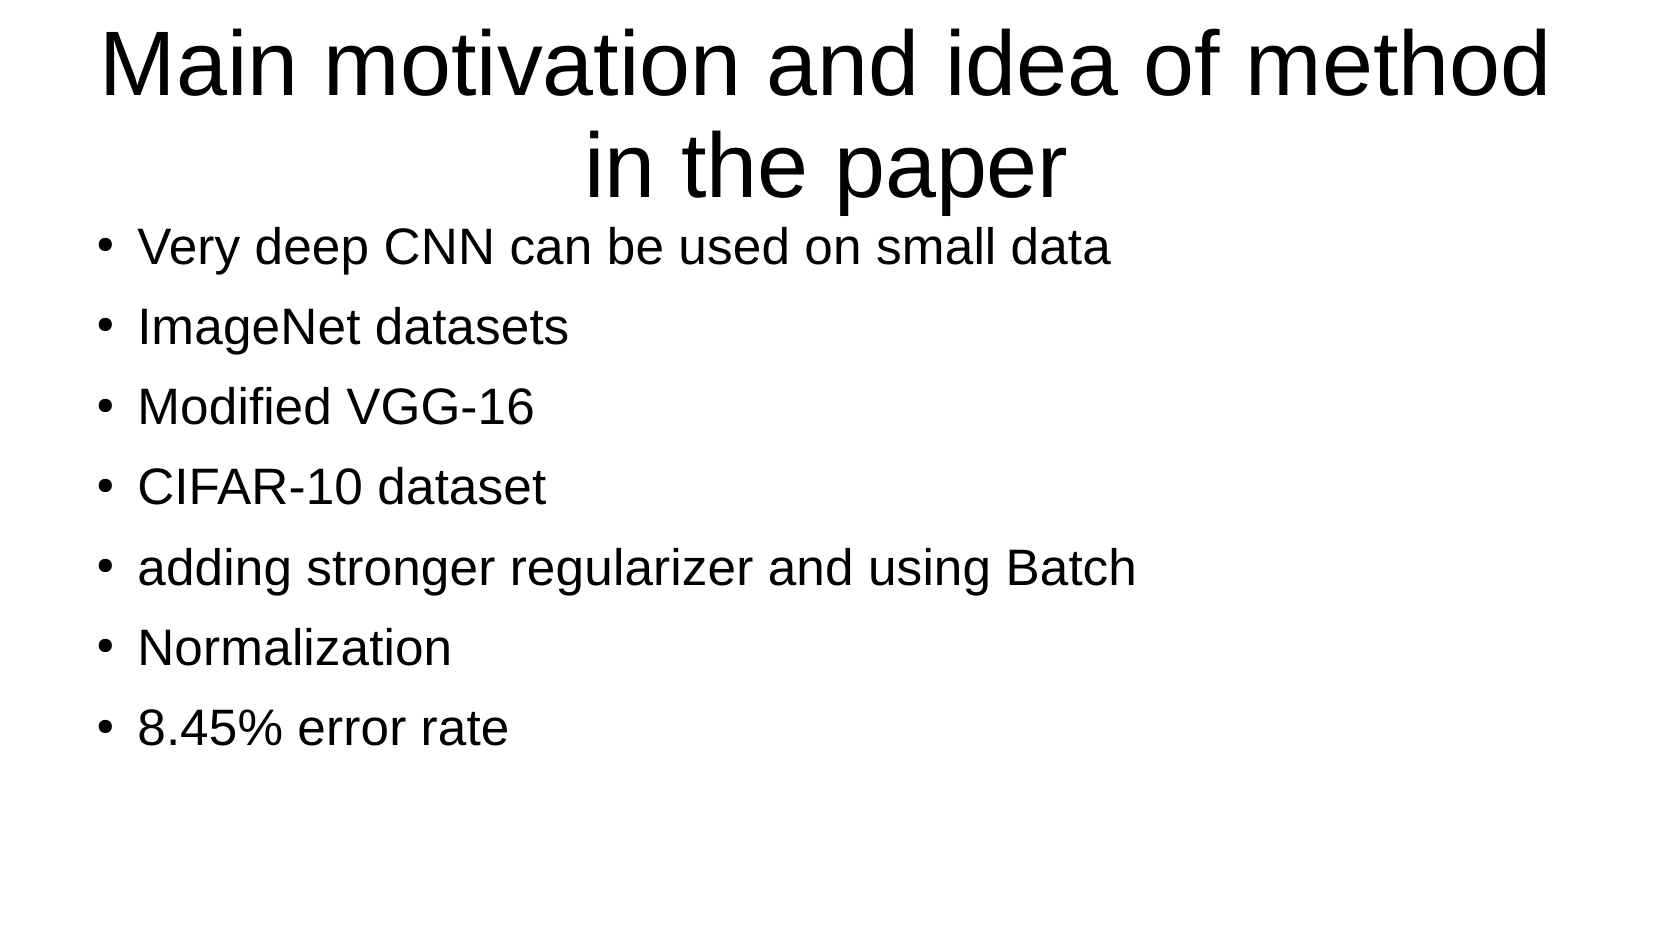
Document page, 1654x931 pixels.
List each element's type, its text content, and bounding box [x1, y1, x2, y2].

list Very deep CNN can be used on small data ImageNet datasets Modified VGG-16 CIFAR-10 dataset adding stronger regularizer and using Batch Normalization 8.45% error rate [82, 217, 1571, 758]
title Main motivation and idea of method in the paper [82, 28, 1571, 201]
